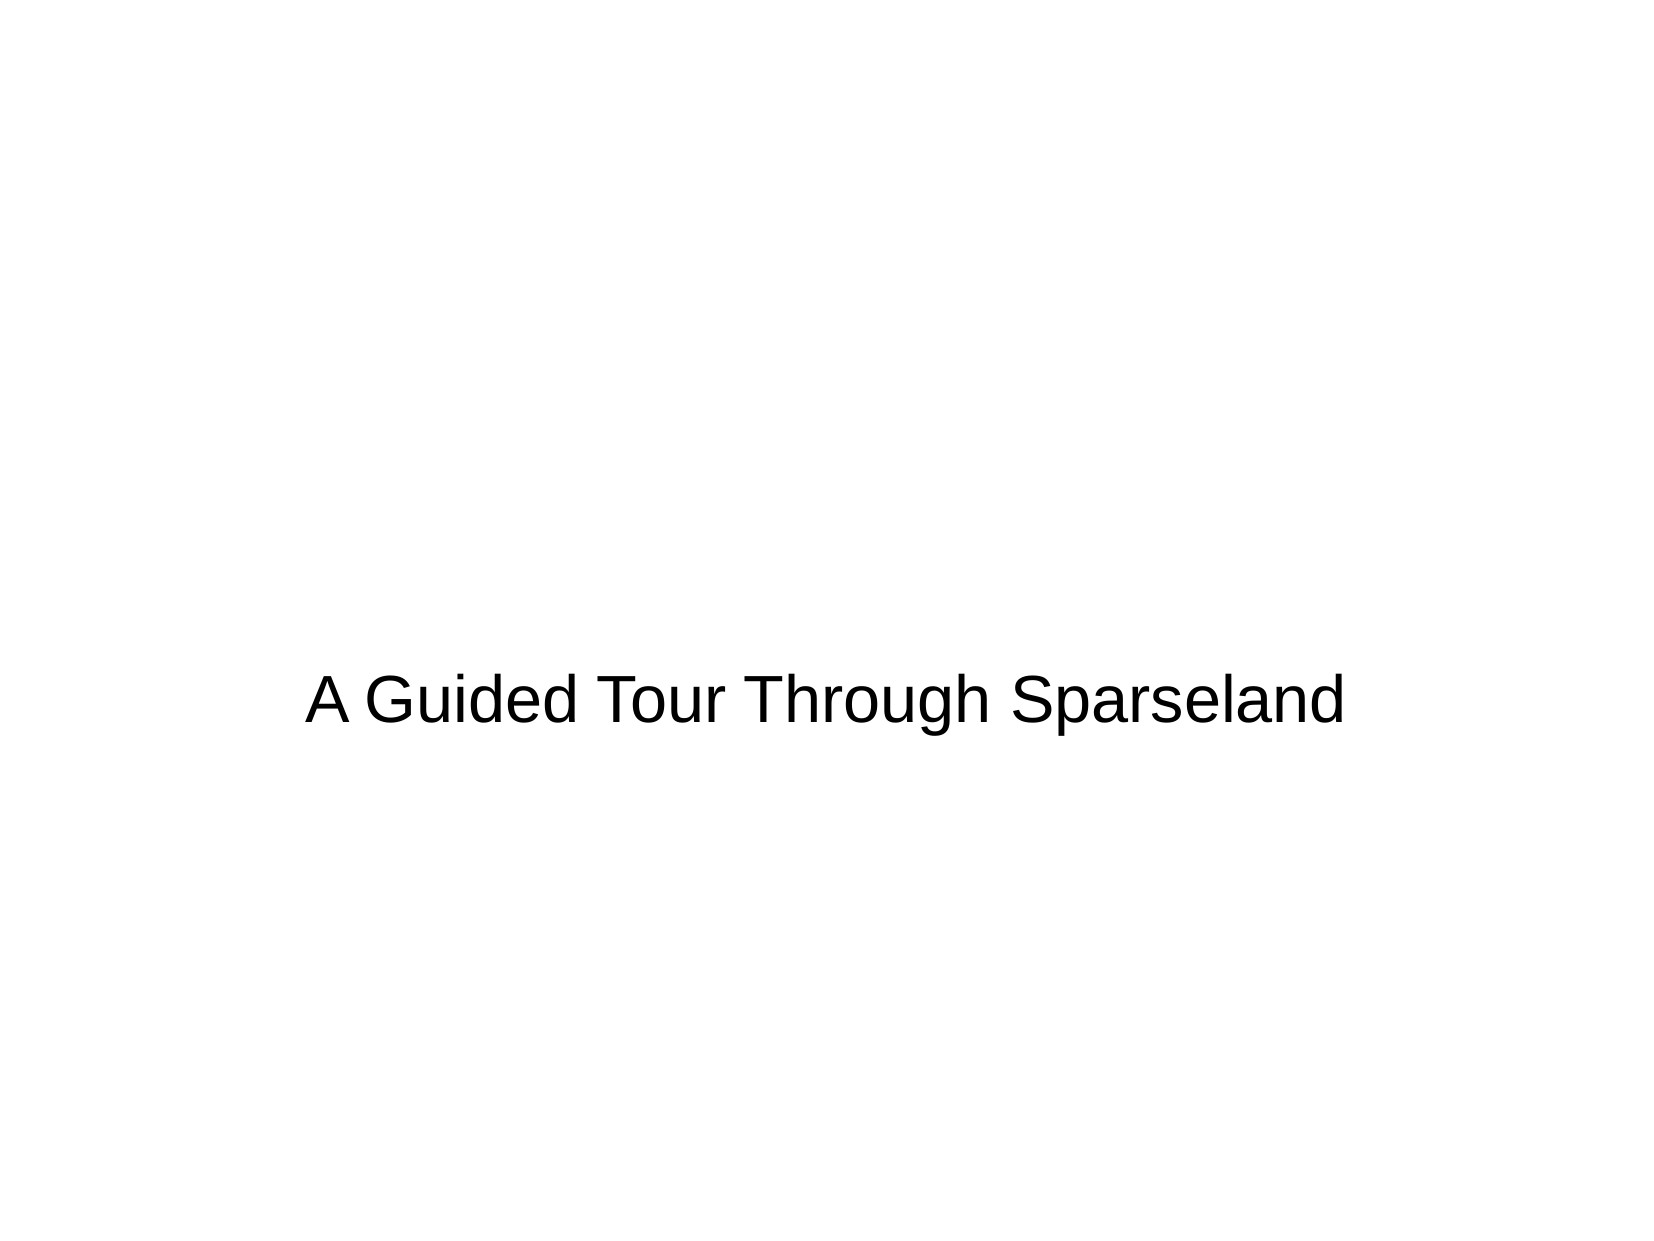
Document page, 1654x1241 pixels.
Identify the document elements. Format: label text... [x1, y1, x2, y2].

subtitle A Guided Tour Through Sparseland [82, 290, 1571, 1109]
